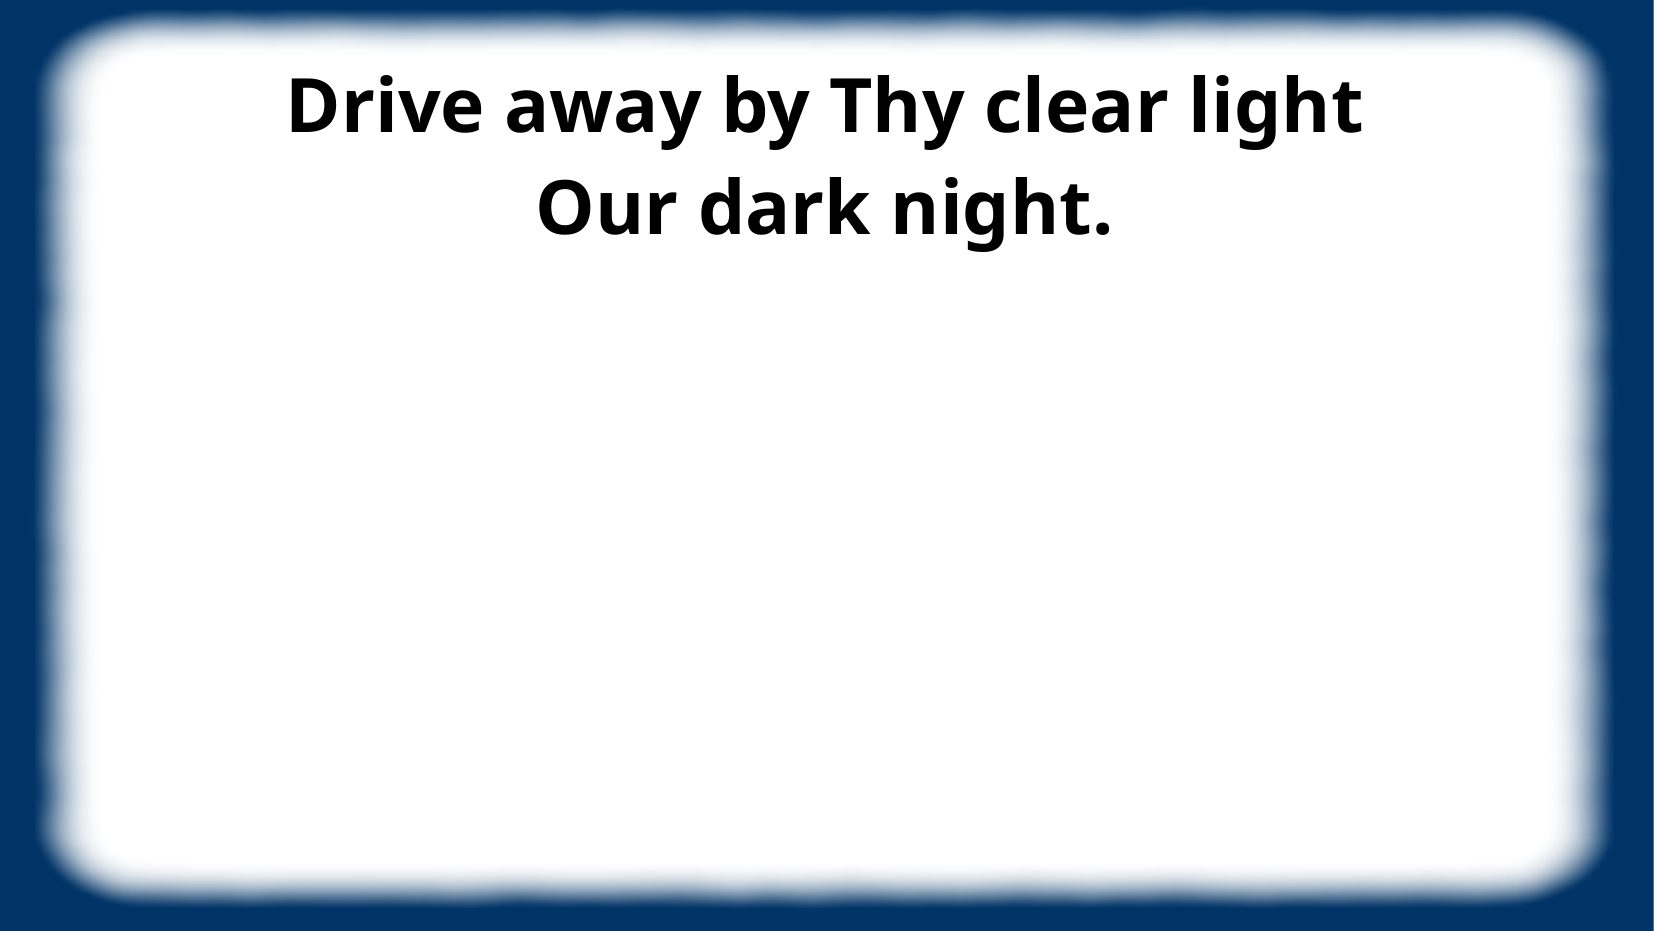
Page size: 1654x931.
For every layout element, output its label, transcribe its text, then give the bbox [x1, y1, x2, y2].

text_box Drive away by Thy clear light Our dark night. [105, 45, 1546, 260]
picture [0, 0, 1654, 931]
